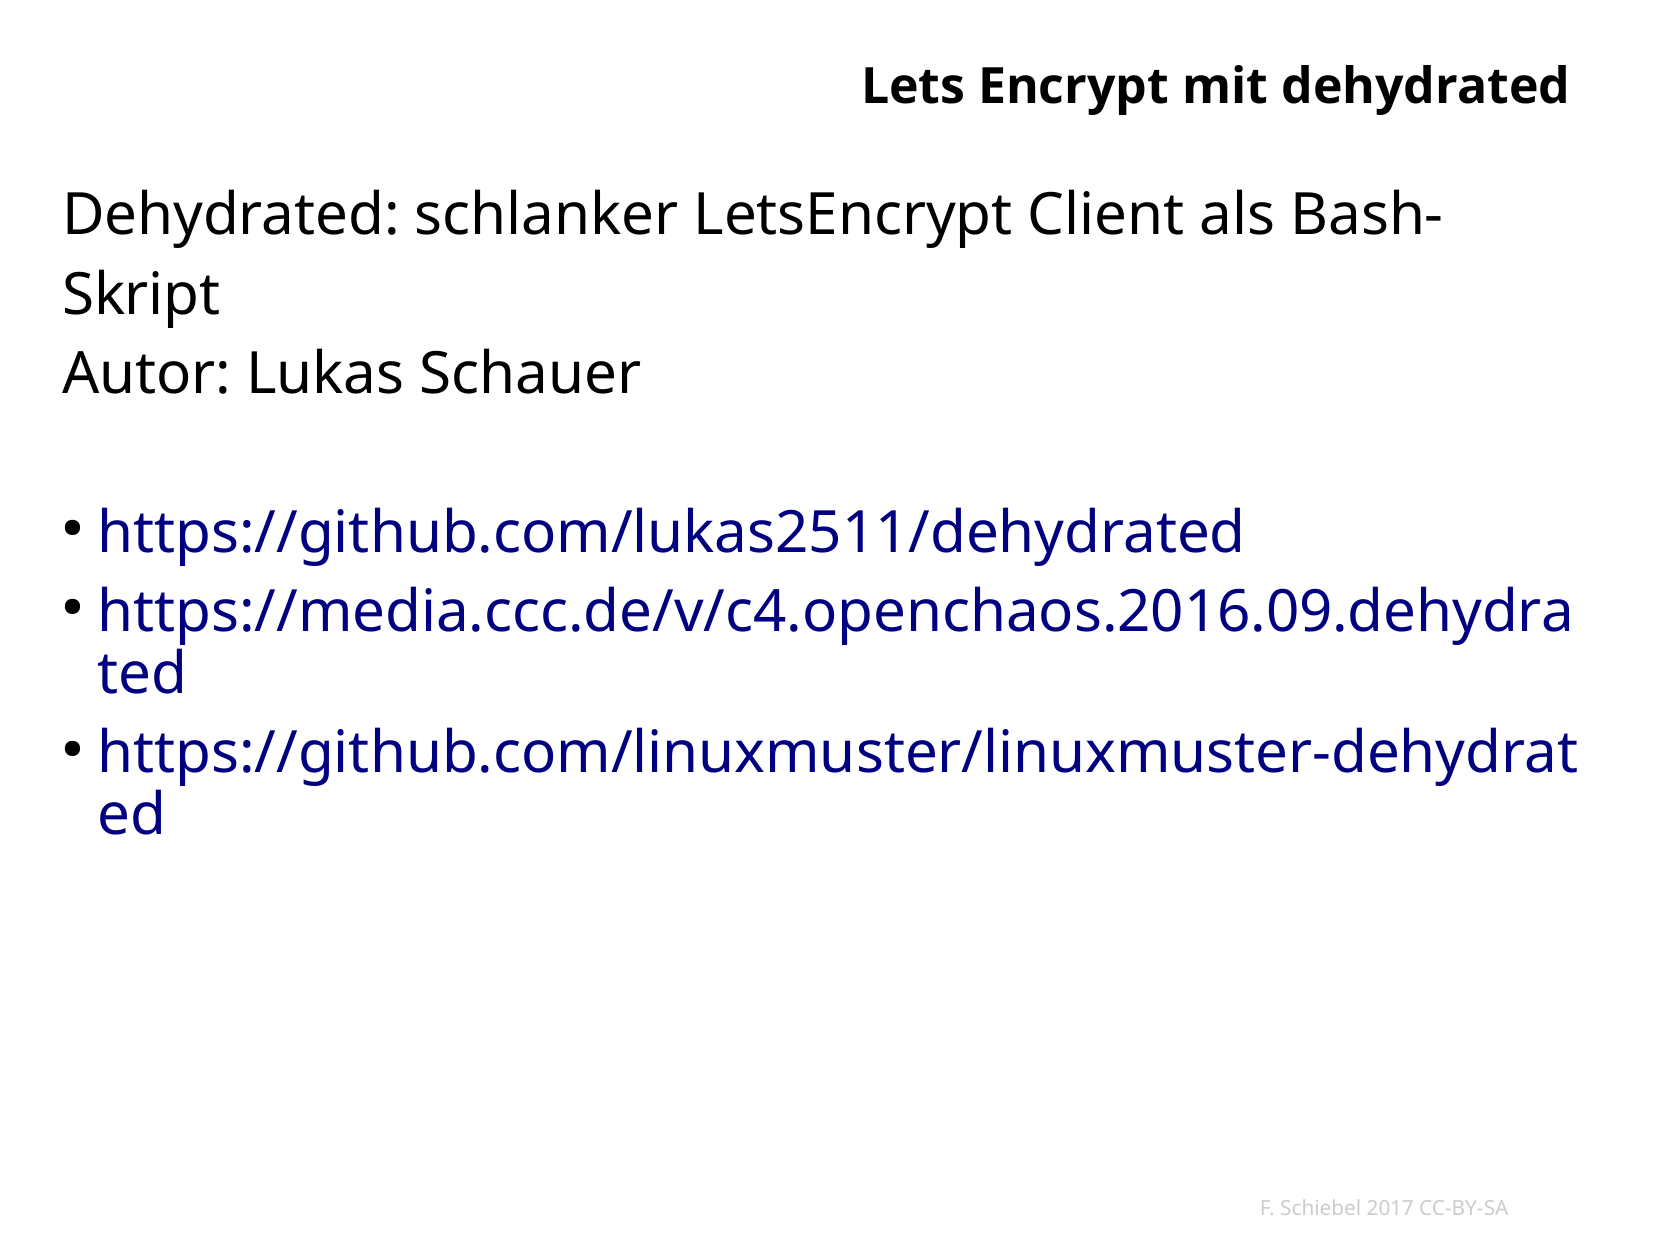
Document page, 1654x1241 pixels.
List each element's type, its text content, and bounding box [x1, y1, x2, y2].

title Lets Encrypt mit dehydrated [82, 49, 1571, 119]
text_box Dehydrated: schlanker LetsEncrypt Client als Bash-Skript Autor: Lukas Schauer https://github.com/lukas2511/dehydrated https://media.ccc.de/v/c4.openchaos.2016.09.dehydrated https://github.com/linuxmuster/linuxmuster-dehydrated [47, 165, 1607, 695]
